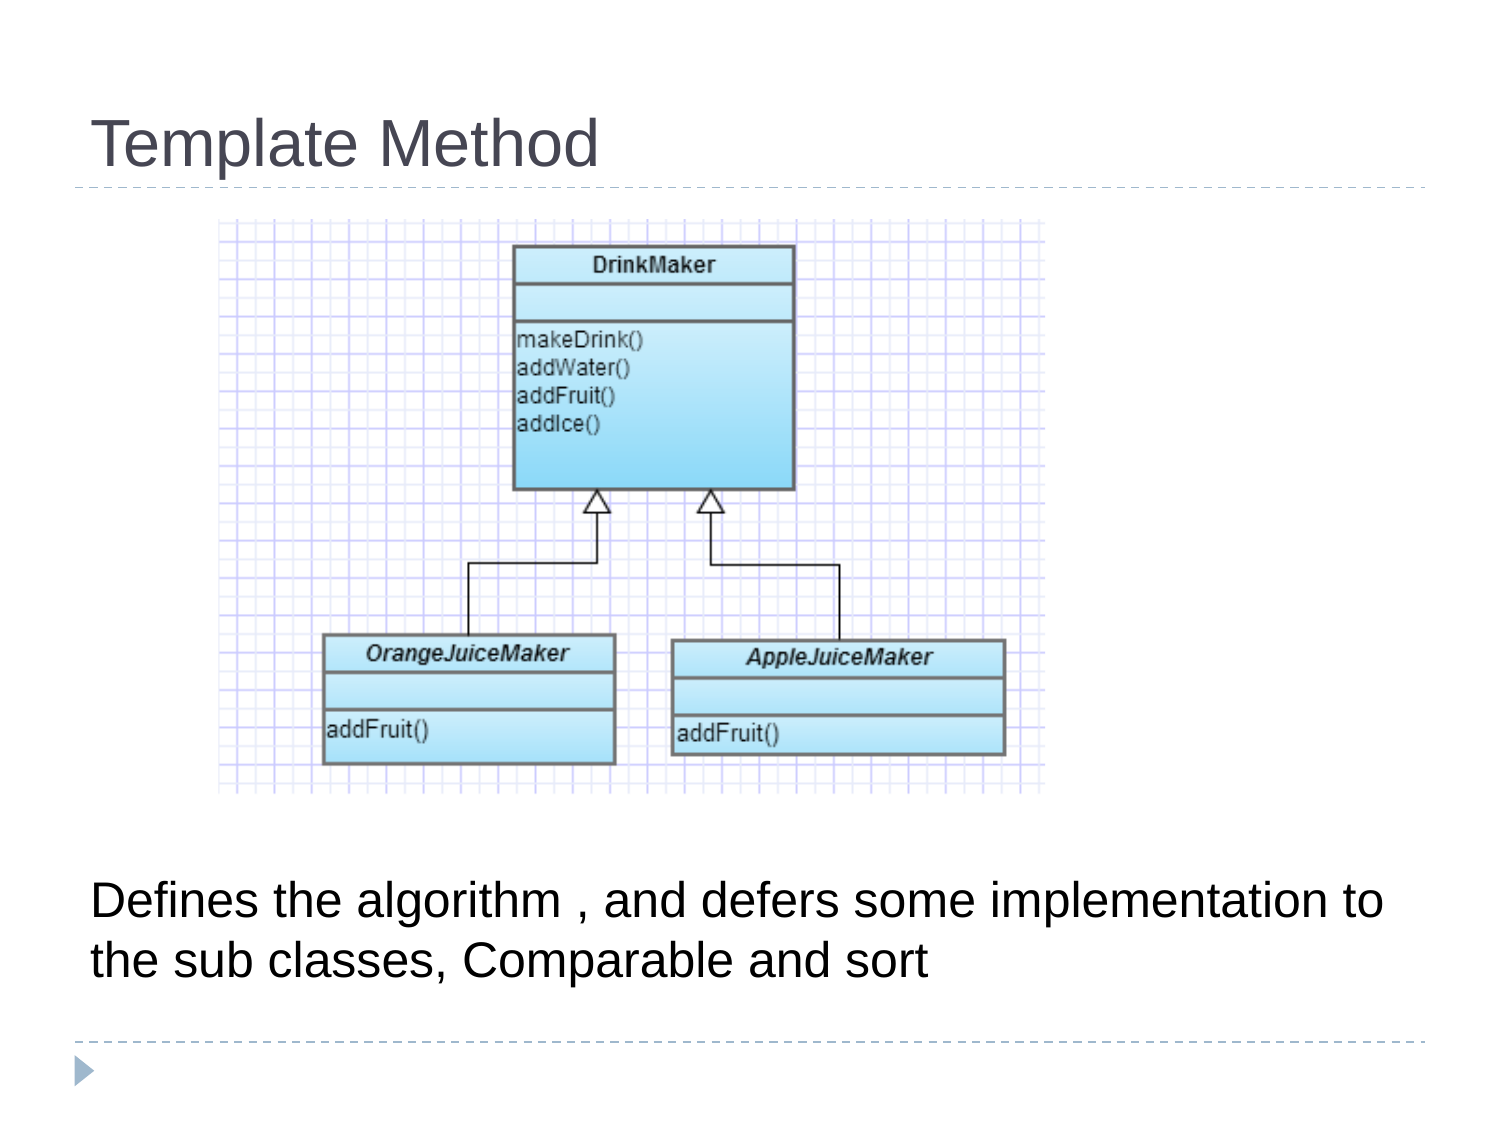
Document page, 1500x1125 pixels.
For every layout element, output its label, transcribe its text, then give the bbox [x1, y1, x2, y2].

title Template Method [75, 24, 1425, 188]
list Defines the algorithm , and defers some implementation to the sub classes, Comparable and sort [75, 200, 1425, 1010]
text_box [218, 219, 1046, 796]
